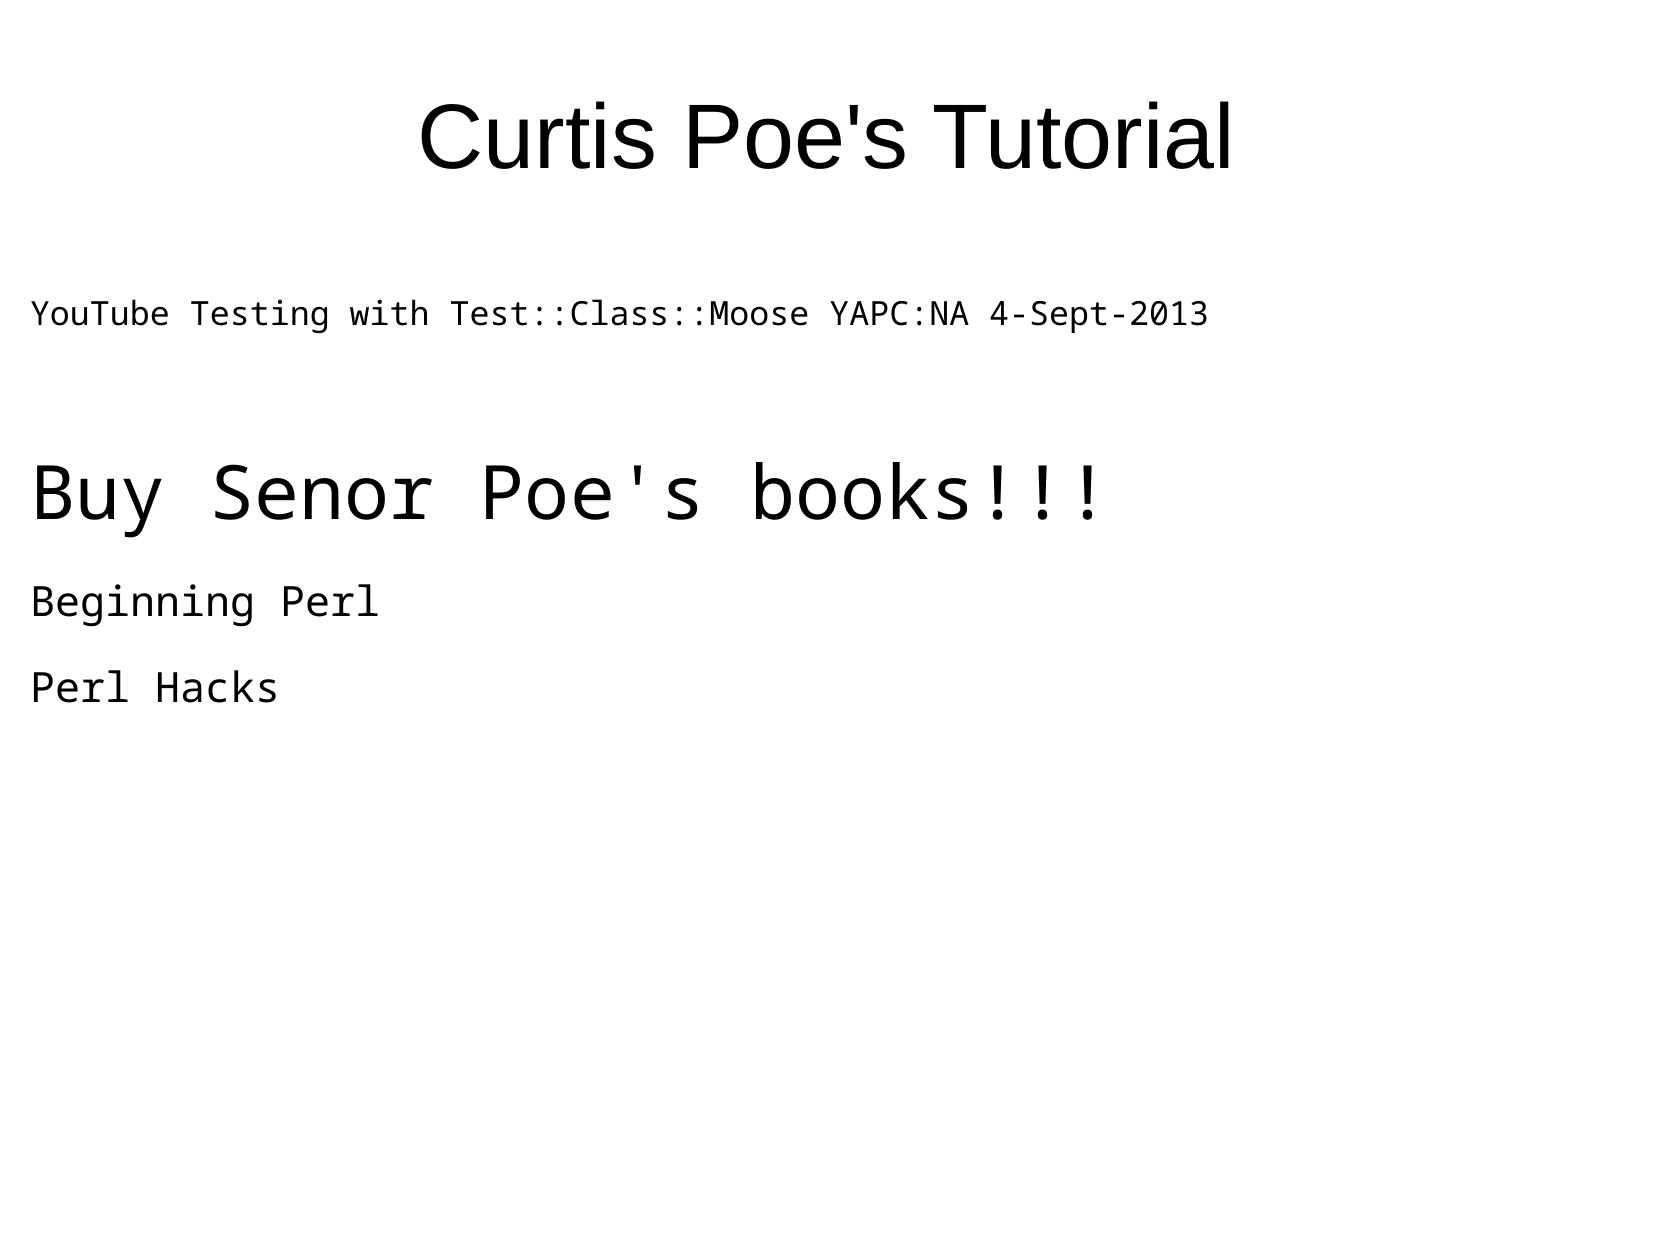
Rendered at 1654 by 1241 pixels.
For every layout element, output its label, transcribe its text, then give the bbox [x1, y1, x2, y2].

list YouTube Testing with Test::Class::Moose YAPC:NA 4-Sept-2013 Buy Senor Poe's books!!! Beginning Perl Perl Hacks [30, 290, 1654, 1186]
title Curtis Poe's Tutorial [82, 49, 1571, 226]
